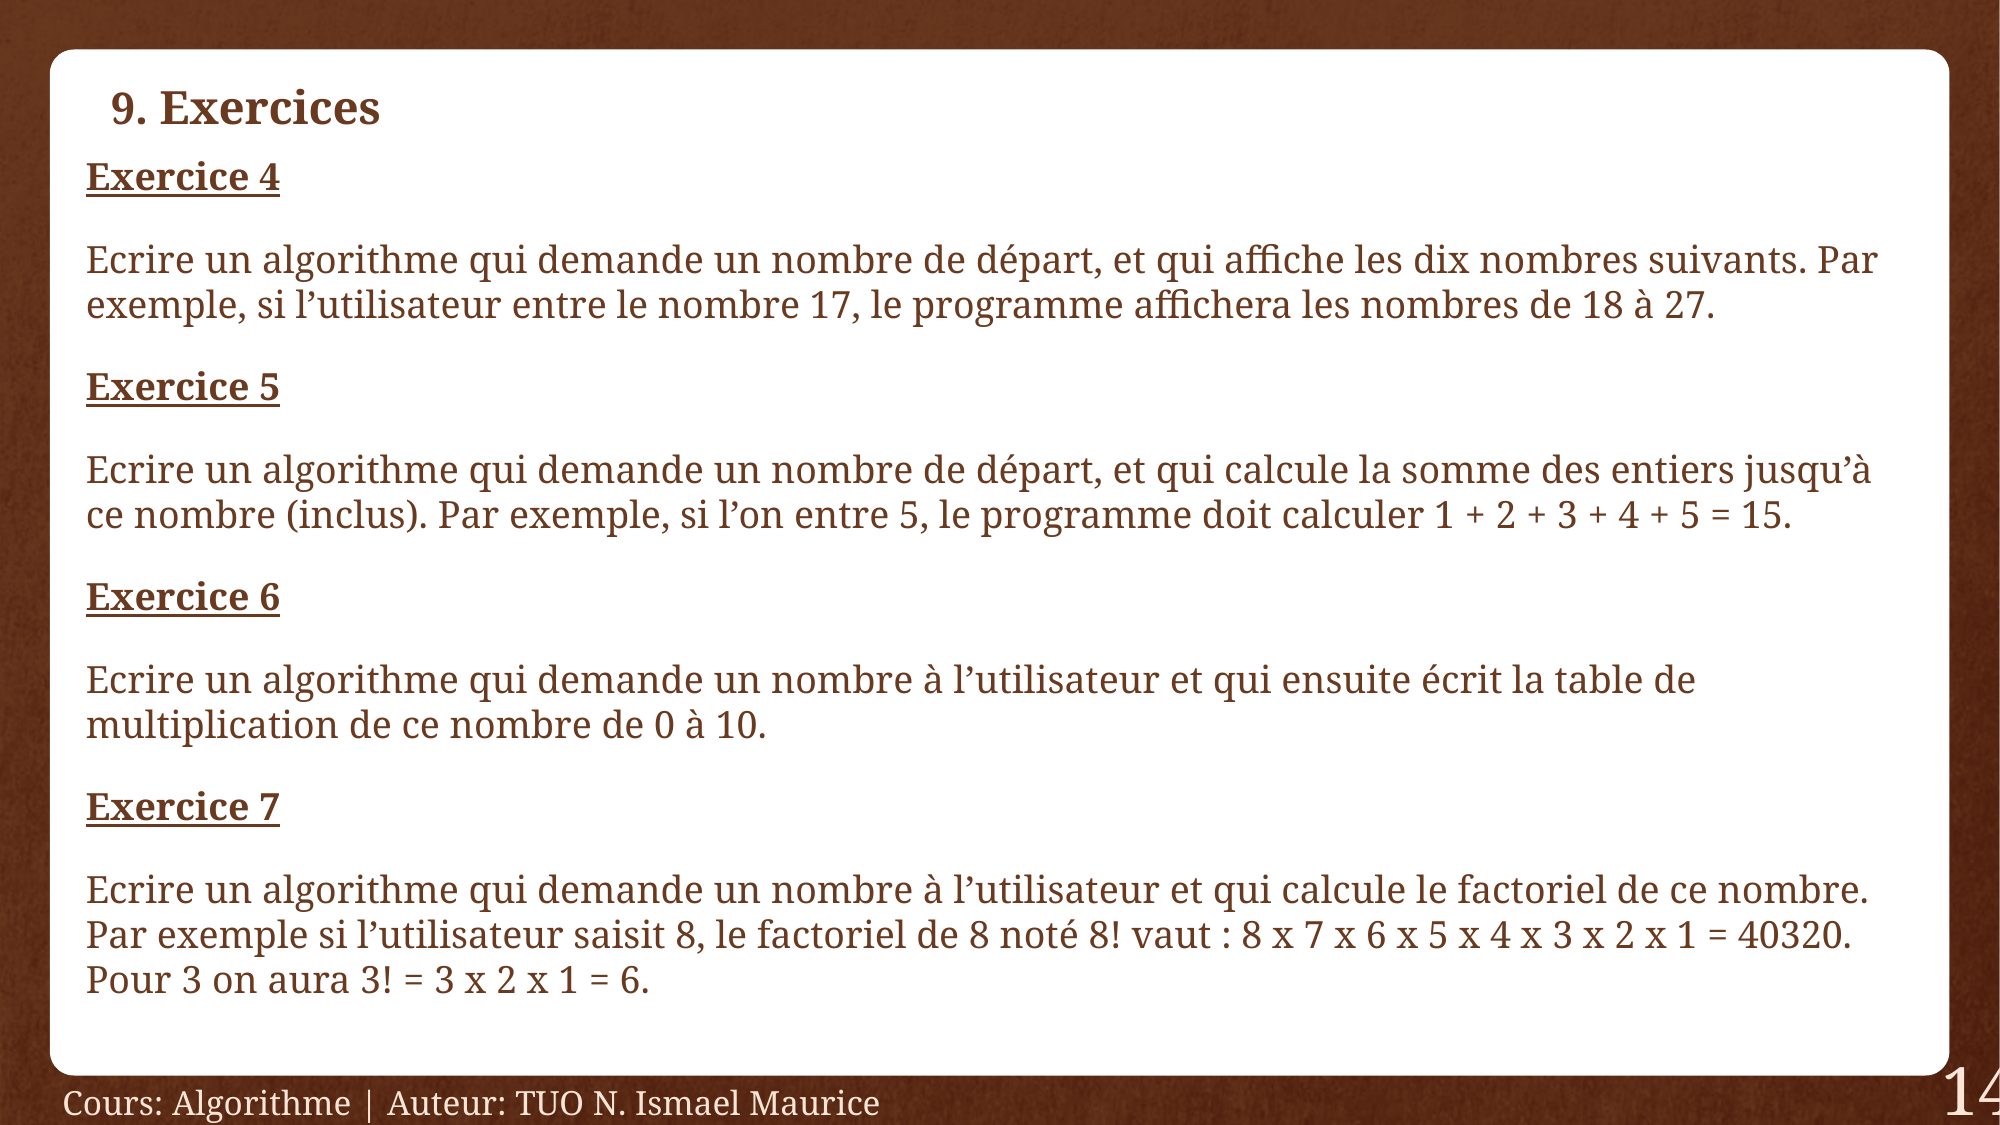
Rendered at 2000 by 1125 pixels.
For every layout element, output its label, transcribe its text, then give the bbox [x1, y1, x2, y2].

list Exercice 4 Ecrire un algorithme qui demande un nombre de départ, et qui affiche les dix nombres suivants. Par exemple, si l’utilisateur entre le nombre 17, le programme affichera les nombres de 18 à 27. Exercice 5 Ecrire un algorithme qui demande un nombre de départ, et qui calcule la somme des entiers jusqu’à ce nombre (inclus). Par exemple, si l’on entre 5, le programme doit calculer 1 + 2 + 3 + 4 + 5 = 15. Exercice 6 Ecrire un algorithme qui demande un nombre à l’utilisateur et qui ensuite écrit la table de multiplication de ce nombre de 0 à 10. Exercice 7 Ecrire un algorithme qui demande un nombre à l’utilisateur et qui calcule le factoriel de ce nombre. Par exemple si l’utilisateur saisit 8, le factoriel de 8 noté 8! vaut : 8 x 7 x 6 x 5 x 4 x 3 x 2 x 1 = 40320. Pour 3 on aura 3! = 3 x 2 x 1 = 6. [70, 145, 1929, 1032]
text_box [1926, 1040, 2000, 1110]
text_box Cours: Algorithme | Auteur: TUO N. Ismael Maurice [47, 1074, 1264, 1125]
title 9. Exercices [95, 68, 1696, 142]
